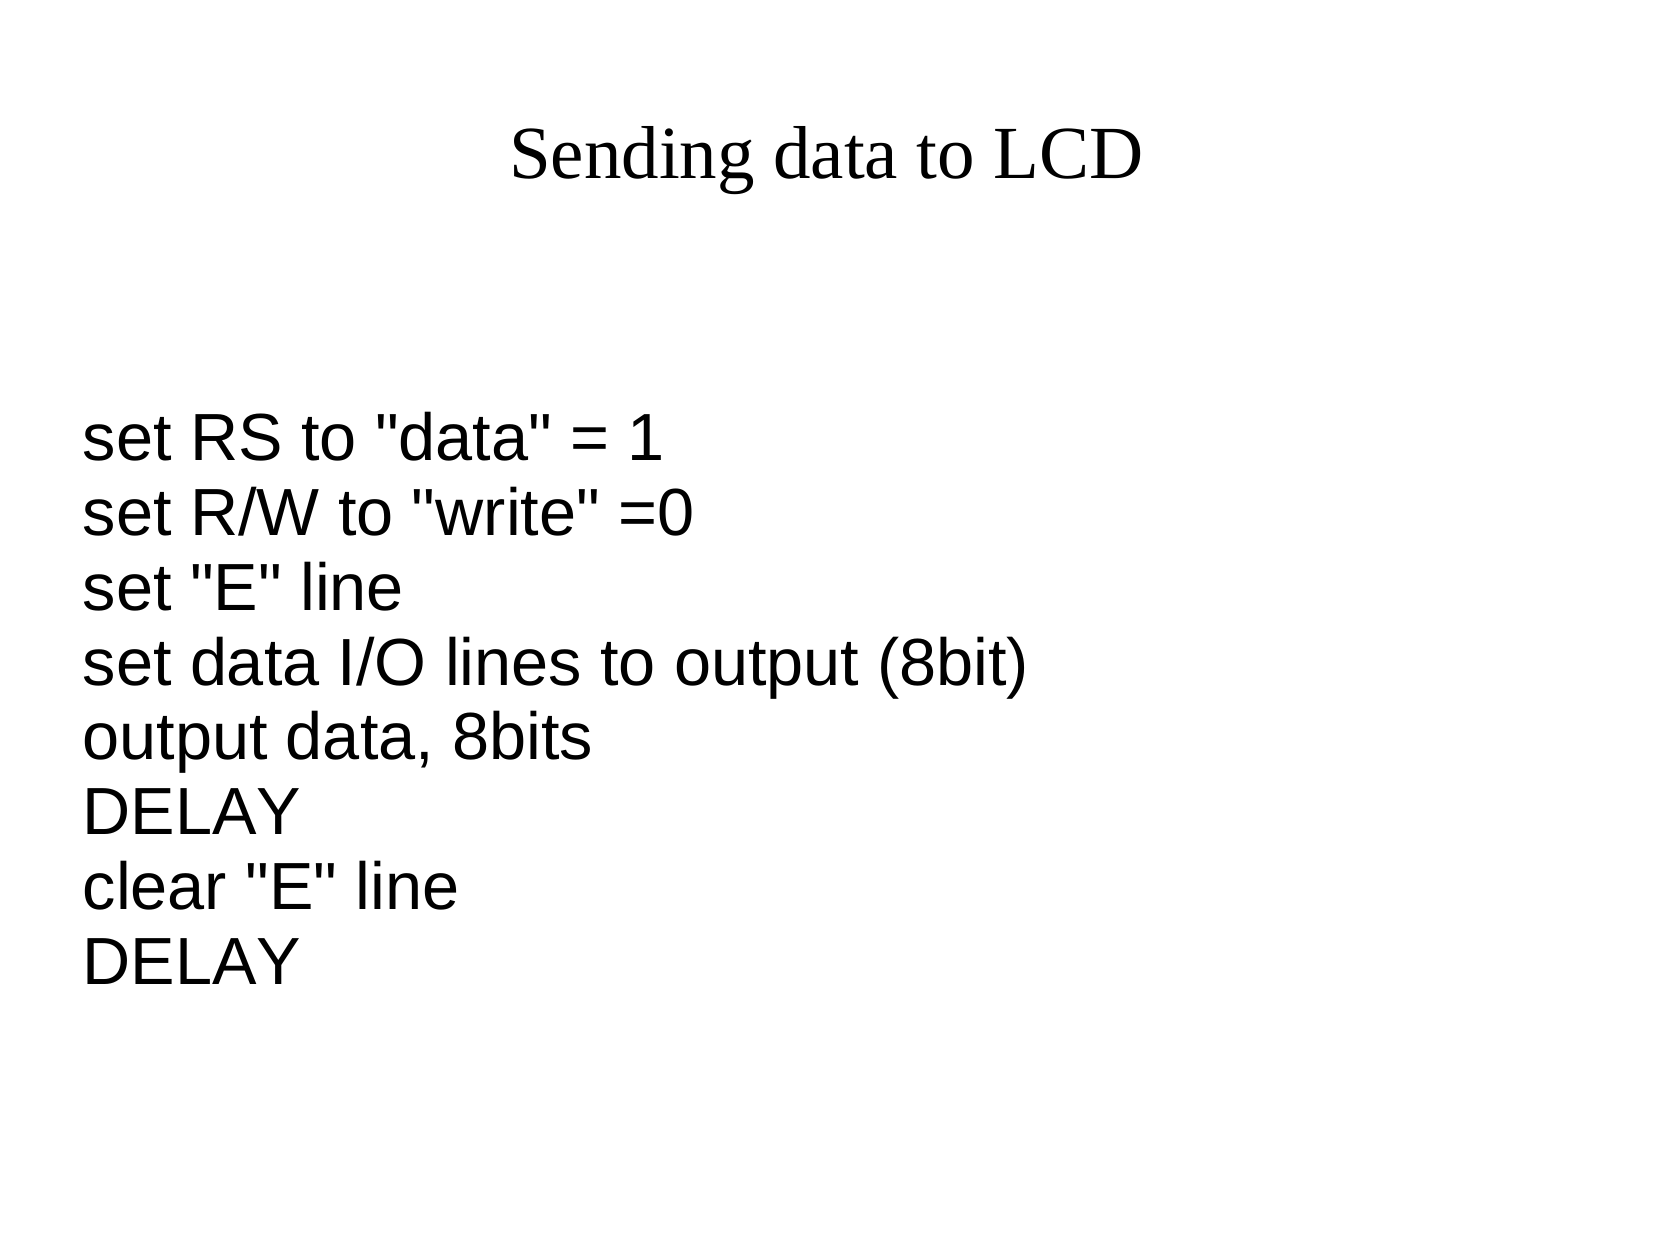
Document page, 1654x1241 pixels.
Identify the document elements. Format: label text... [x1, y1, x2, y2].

title Sending data to LCD [82, 56, 1571, 250]
subtitle set RS to "data" = 1 set R/W to "write" =0 set "E" line set data I/O lines to output (8bit) output data, 8bits DELAY clear "E" line DELAY [82, 297, 1571, 1102]
